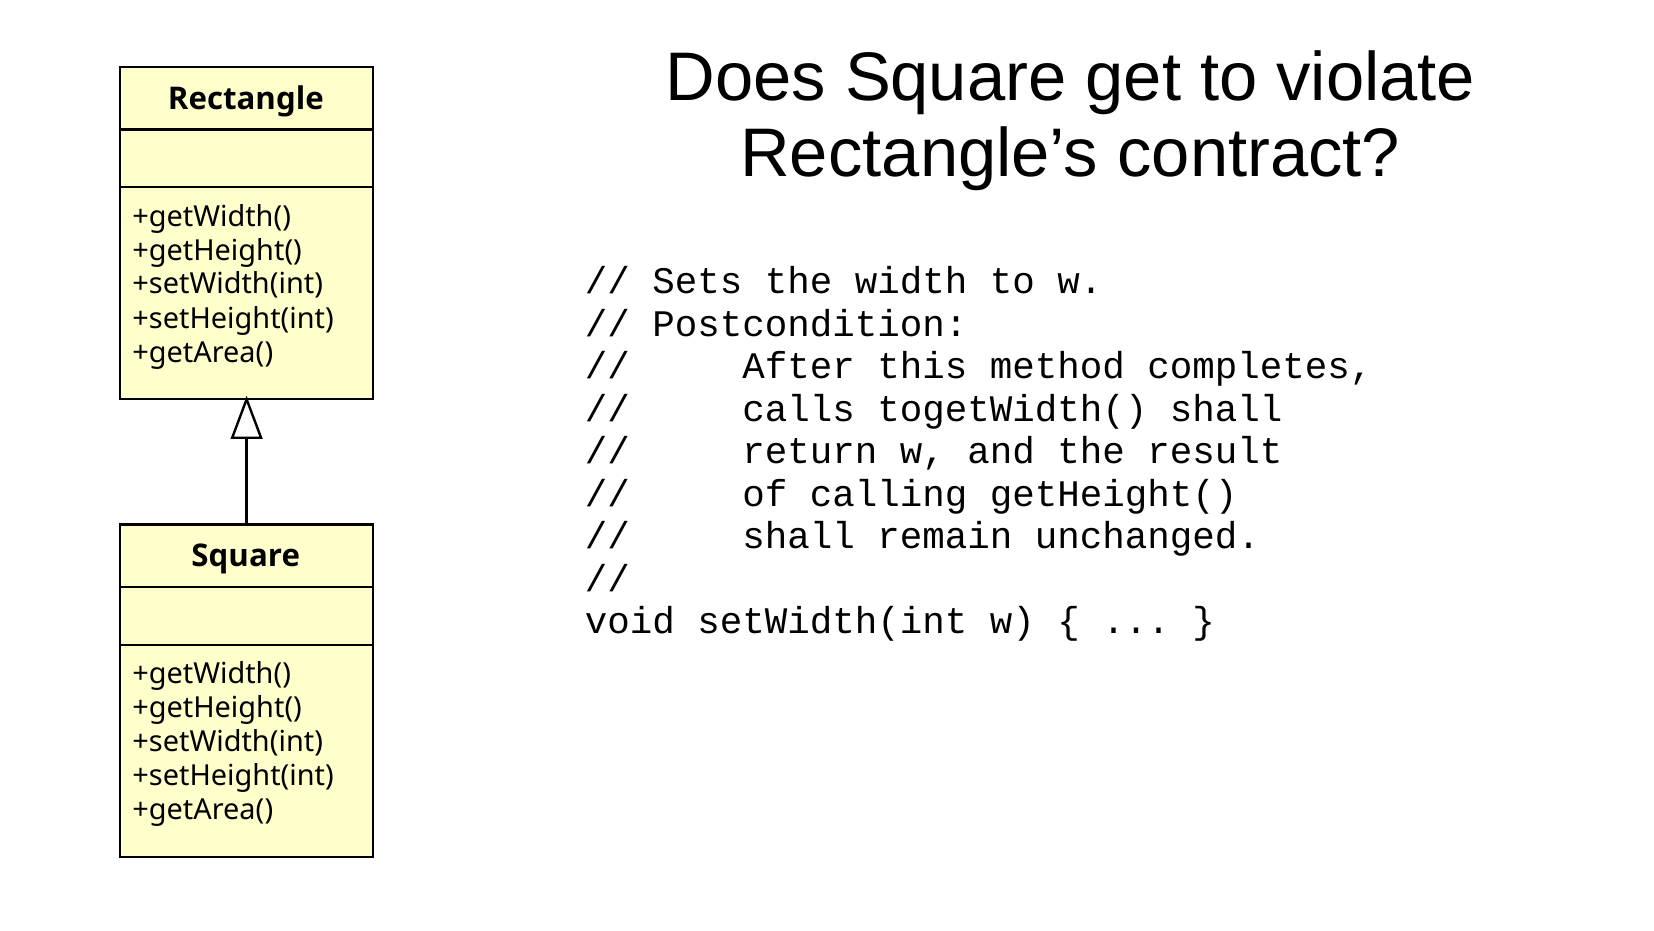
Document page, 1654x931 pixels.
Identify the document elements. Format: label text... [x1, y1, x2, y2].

picture [80, 29, 411, 895]
title Does Square get to violate Rectangle’s contract? [570, 37, 1571, 193]
text_box // Sets the width to w. // Postcondition: // After this method completes, // calls togetWidth() shall // return w, and the result // of calling getHeight() // shall remain unchanged. // void setWidth(int w) { ... } [570, 255, 1486, 631]
